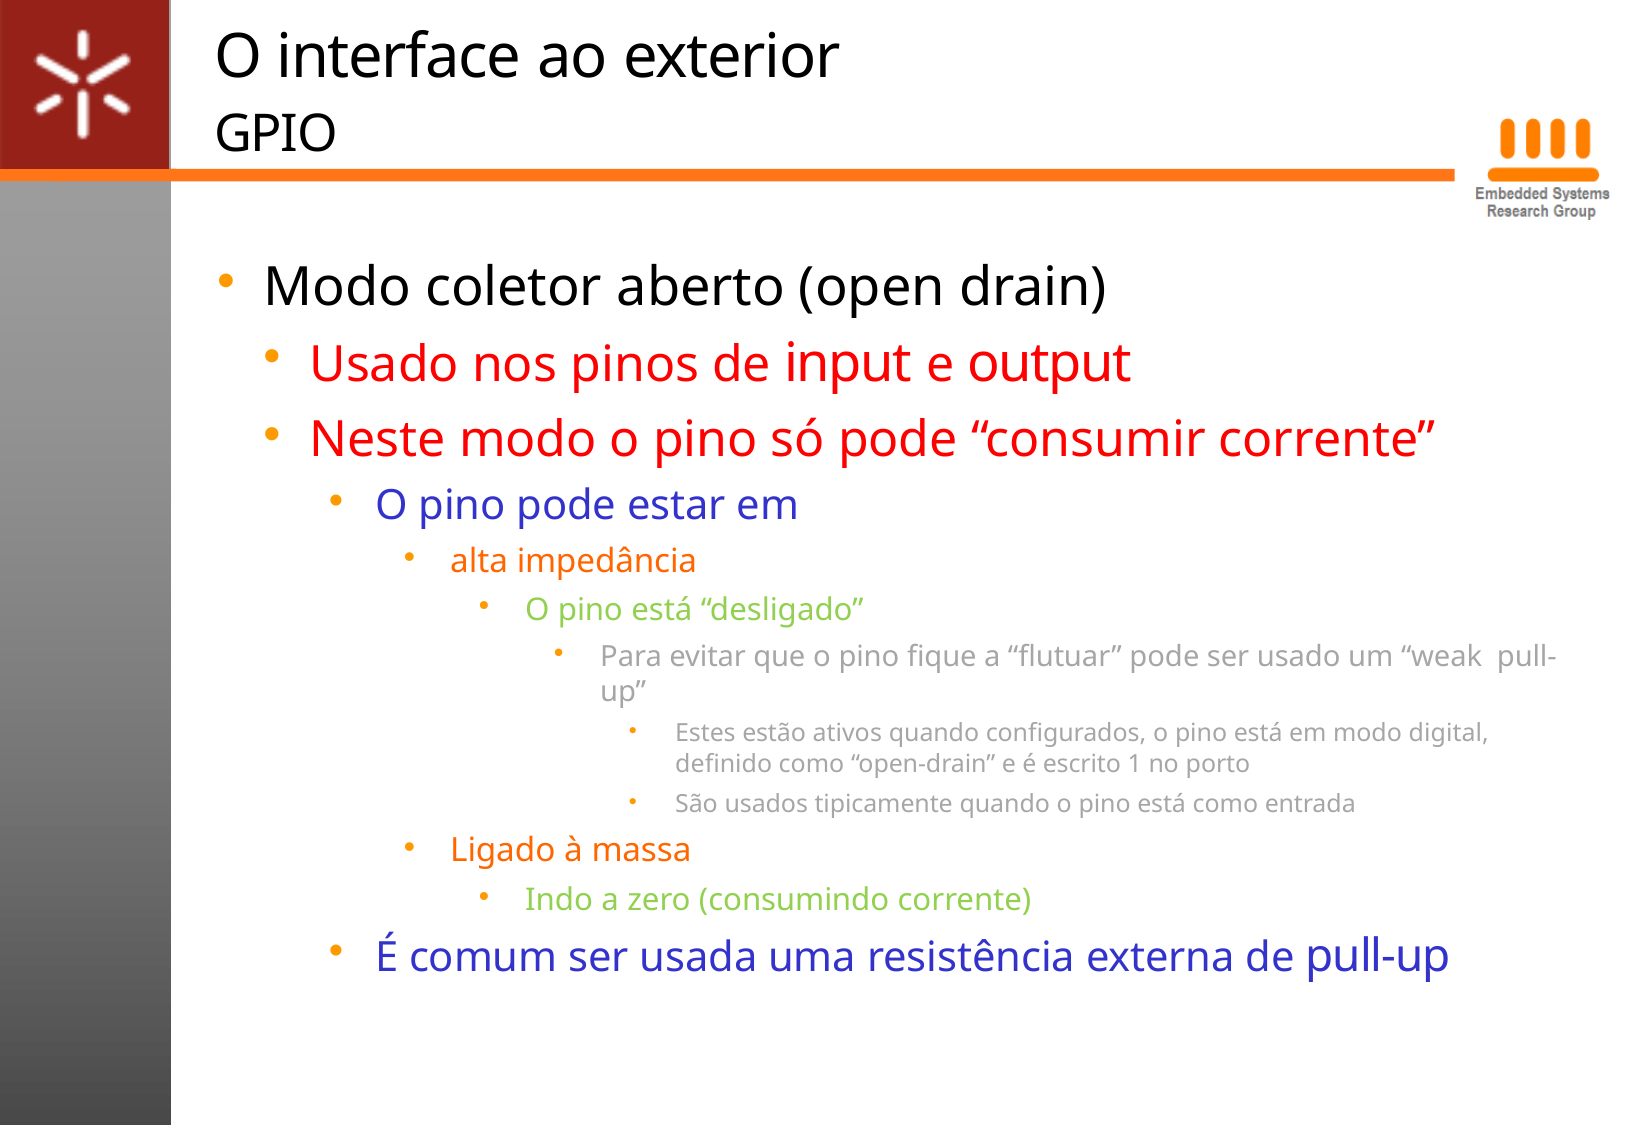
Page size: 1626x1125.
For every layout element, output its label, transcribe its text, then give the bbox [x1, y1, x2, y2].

picture [0, 182, 171, 1125]
picture [0, 0, 171, 169]
title O interface ao exterior GPIO [212, 16, 981, 234]
text_box Modo coletor aberto (open drain) Usado nos pinos de input e output Neste modo o pino só pode “consumir corrente” O pino pode estar em alta impedância O pino está “desligado” Para evitar que o pino fique a “flutuar” pode ser usado um “weak pull-up” Estes estão ativos quando configurados, o pino está em modo digital, definido como “open-drain” e é escrito 1 no porto São usados tipicamente quando o pino está como entrada Ligado à massa Indo a zero (consumindo corrente) É comum ser usada uma resistência externa de pull-up [215, 237, 1591, 981]
picture [1475, 118, 1610, 220]
